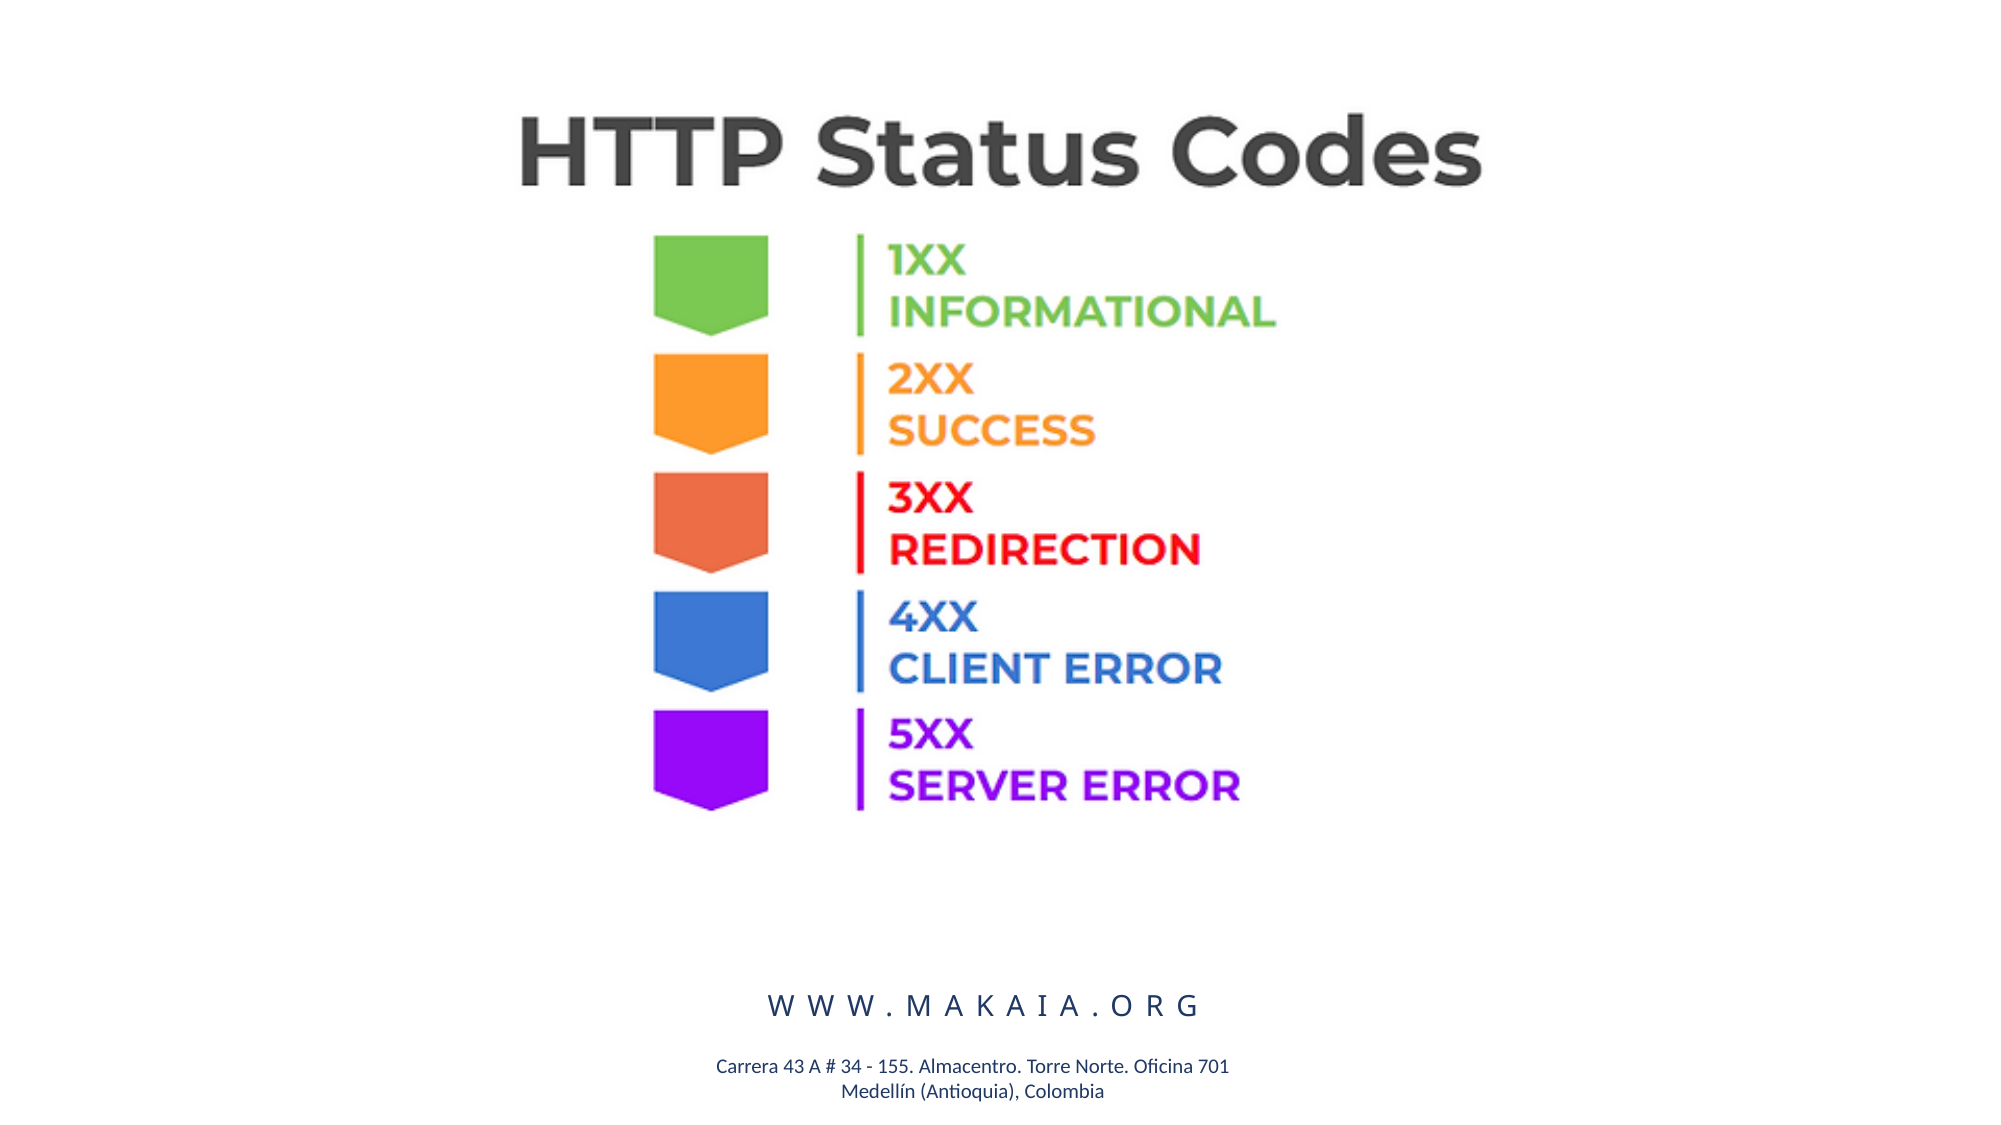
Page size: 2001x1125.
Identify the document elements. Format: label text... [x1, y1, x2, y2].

text_box WWW.MAKAIA.ORG [489, 980, 1477, 1031]
picture [333, 59, 1667, 906]
text_box Carrera 43 A # 34 - 155. Almacentro. Torre Norte. Oficina 701 Medellín (Antioquia), Colombia [425, 1045, 1521, 1111]
